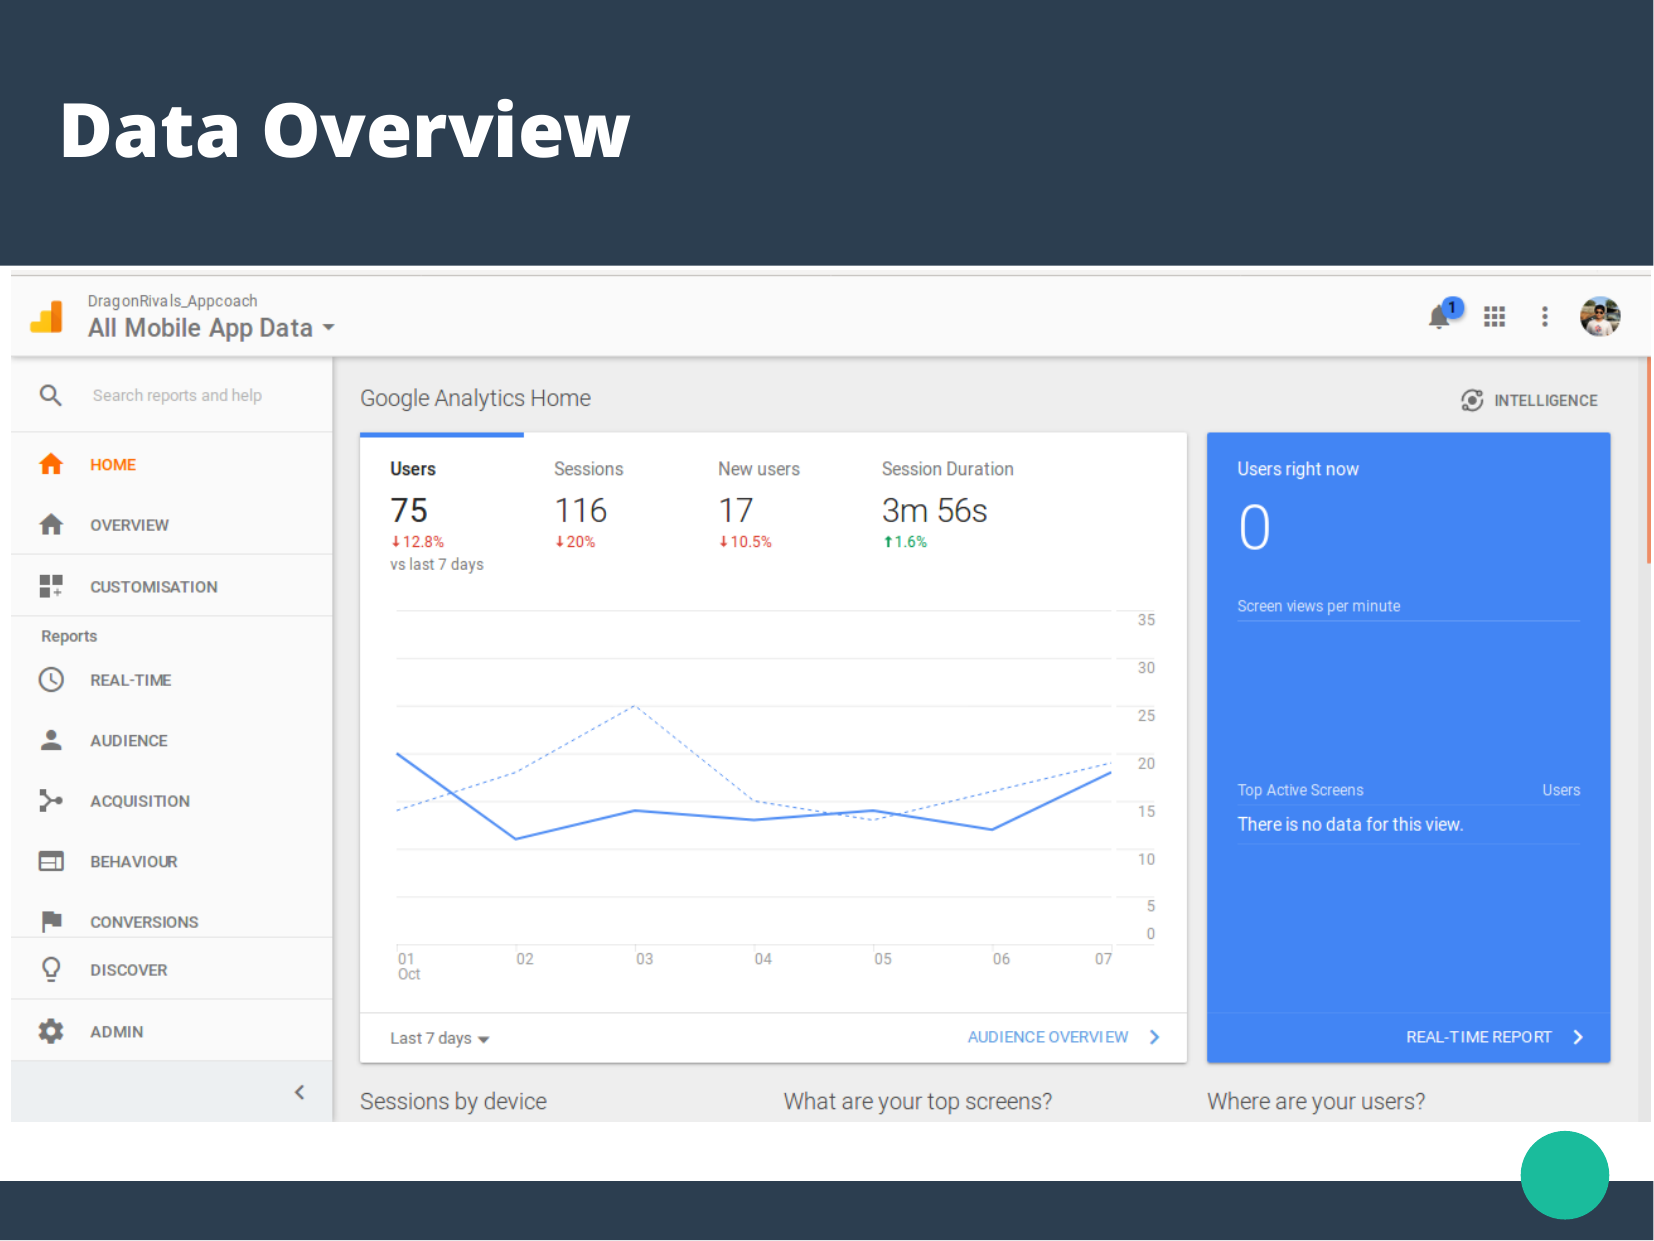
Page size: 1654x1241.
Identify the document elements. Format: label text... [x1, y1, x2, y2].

picture [11, 270, 1651, 1123]
title Data Overview [59, 49, 1595, 207]
